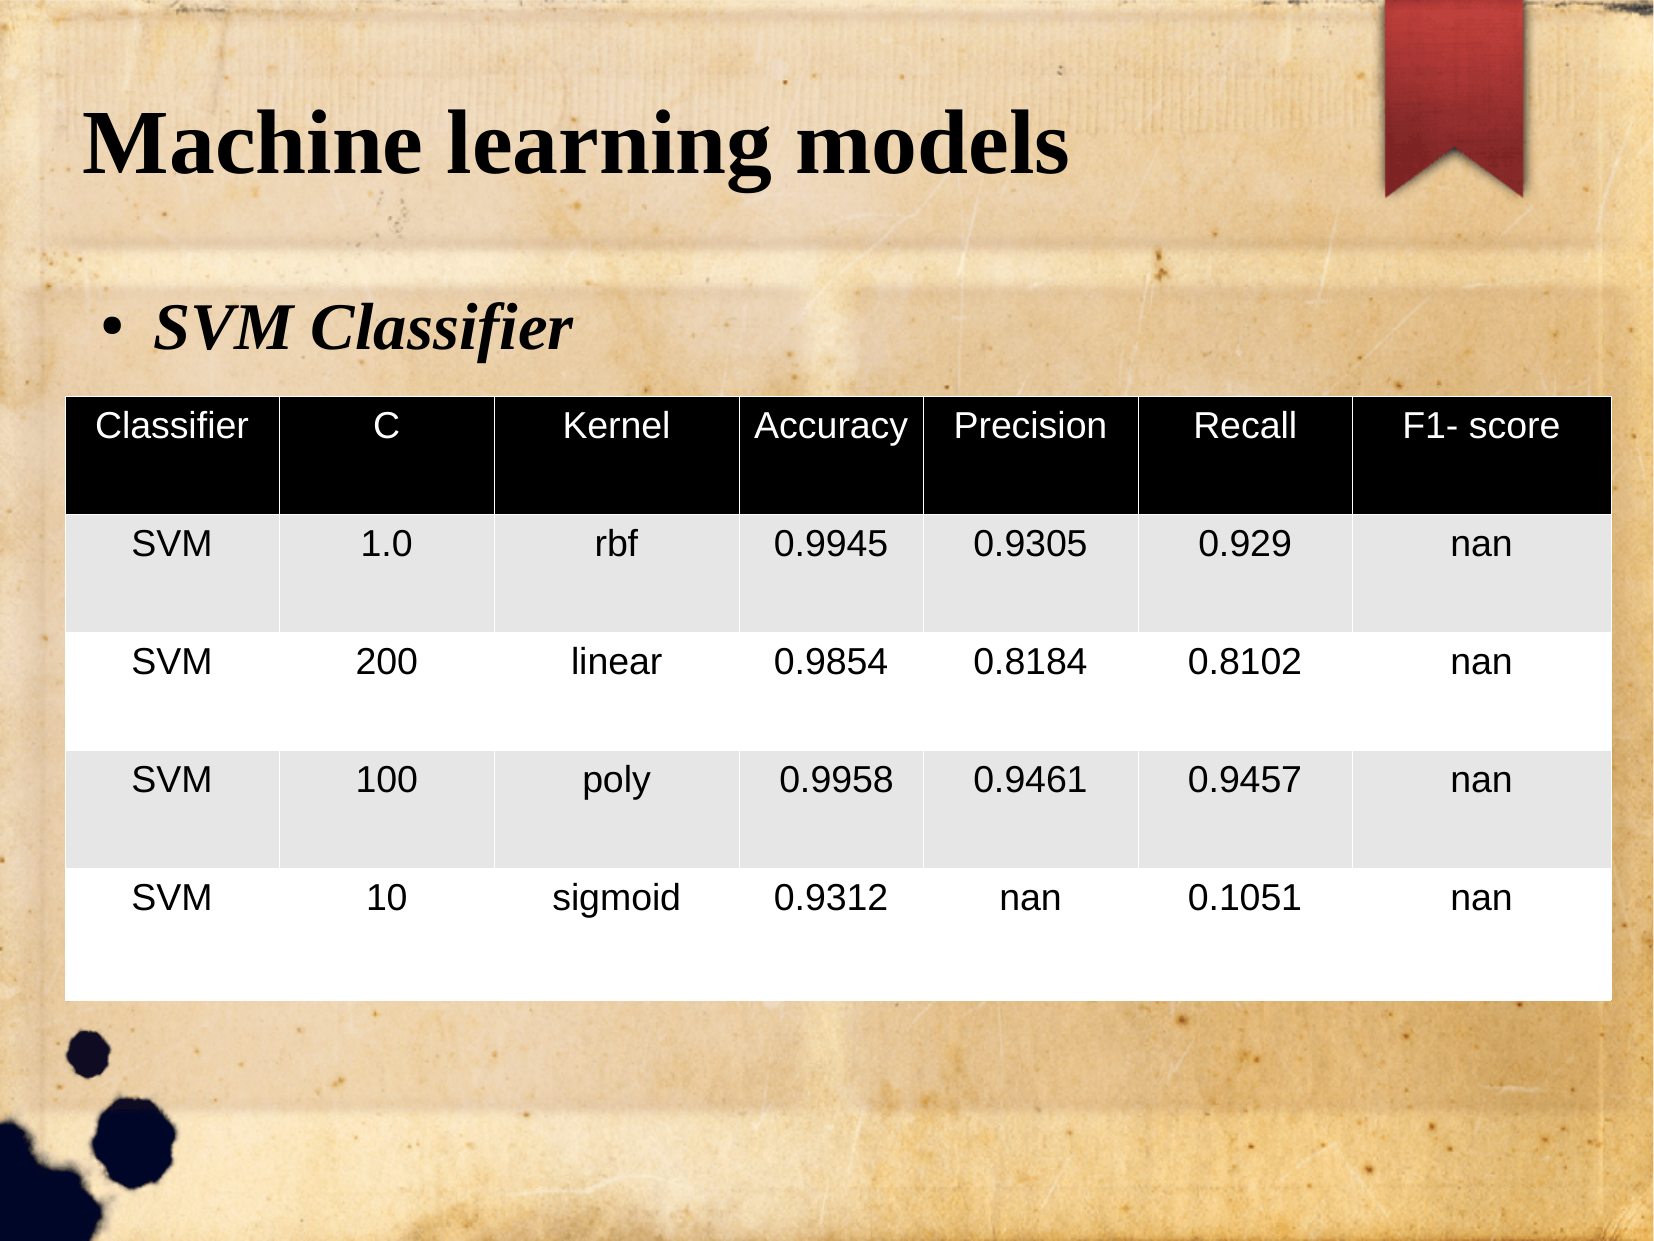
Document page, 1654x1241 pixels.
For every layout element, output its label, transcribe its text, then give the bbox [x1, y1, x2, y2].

table_cell 0.929 [1139, 515, 1352, 632]
table_cell 0.8184 [924, 633, 1138, 750]
table_cell nan [1353, 515, 1611, 632]
table_cell rbf [495, 515, 739, 632]
table_cell 200 [280, 633, 494, 750]
picture [0, 0, 1654, 1241]
table_cell 1.0 [280, 515, 494, 632]
list SVM Classifier [82, 290, 793, 391]
table_cell linear [495, 633, 739, 750]
table_cell 0.9958 [740, 751, 923, 868]
table_header Precision [924, 397, 1138, 514]
table_header C [280, 397, 494, 514]
table_cell 0.1051 [1139, 869, 1352, 1000]
table_cell SVM [66, 869, 279, 1000]
table_cell poly [495, 751, 739, 868]
table_cell nan [924, 869, 1138, 1000]
table_cell nan [1353, 751, 1611, 868]
table_header F1- score [1353, 397, 1611, 514]
title Machine learning models [82, 49, 1347, 237]
table_cell 0.9945 [740, 515, 923, 632]
table_header Kernel [495, 397, 739, 514]
table_cell sigmoid [495, 869, 739, 1000]
table_cell 0.9312 [740, 869, 923, 1000]
table_cell 0.8102 [1139, 633, 1352, 750]
table_cell 0.9305 [924, 515, 1138, 632]
table_cell SVM [66, 633, 279, 750]
table_cell SVM [66, 515, 279, 632]
table_cell 100 [280, 751, 494, 868]
table_cell 0.9457 [1139, 751, 1352, 868]
table_cell nan [1353, 869, 1611, 1000]
table_cell 0.9854 [740, 633, 923, 750]
table_header Accuracy [740, 397, 923, 514]
table_header Classifier [66, 397, 279, 514]
table_cell SVM [66, 751, 279, 868]
table_header Recall [1139, 397, 1352, 514]
table_cell nan [1353, 633, 1611, 750]
table_cell 10 [280, 869, 494, 1000]
table_cell 0.9461 [924, 751, 1138, 868]
